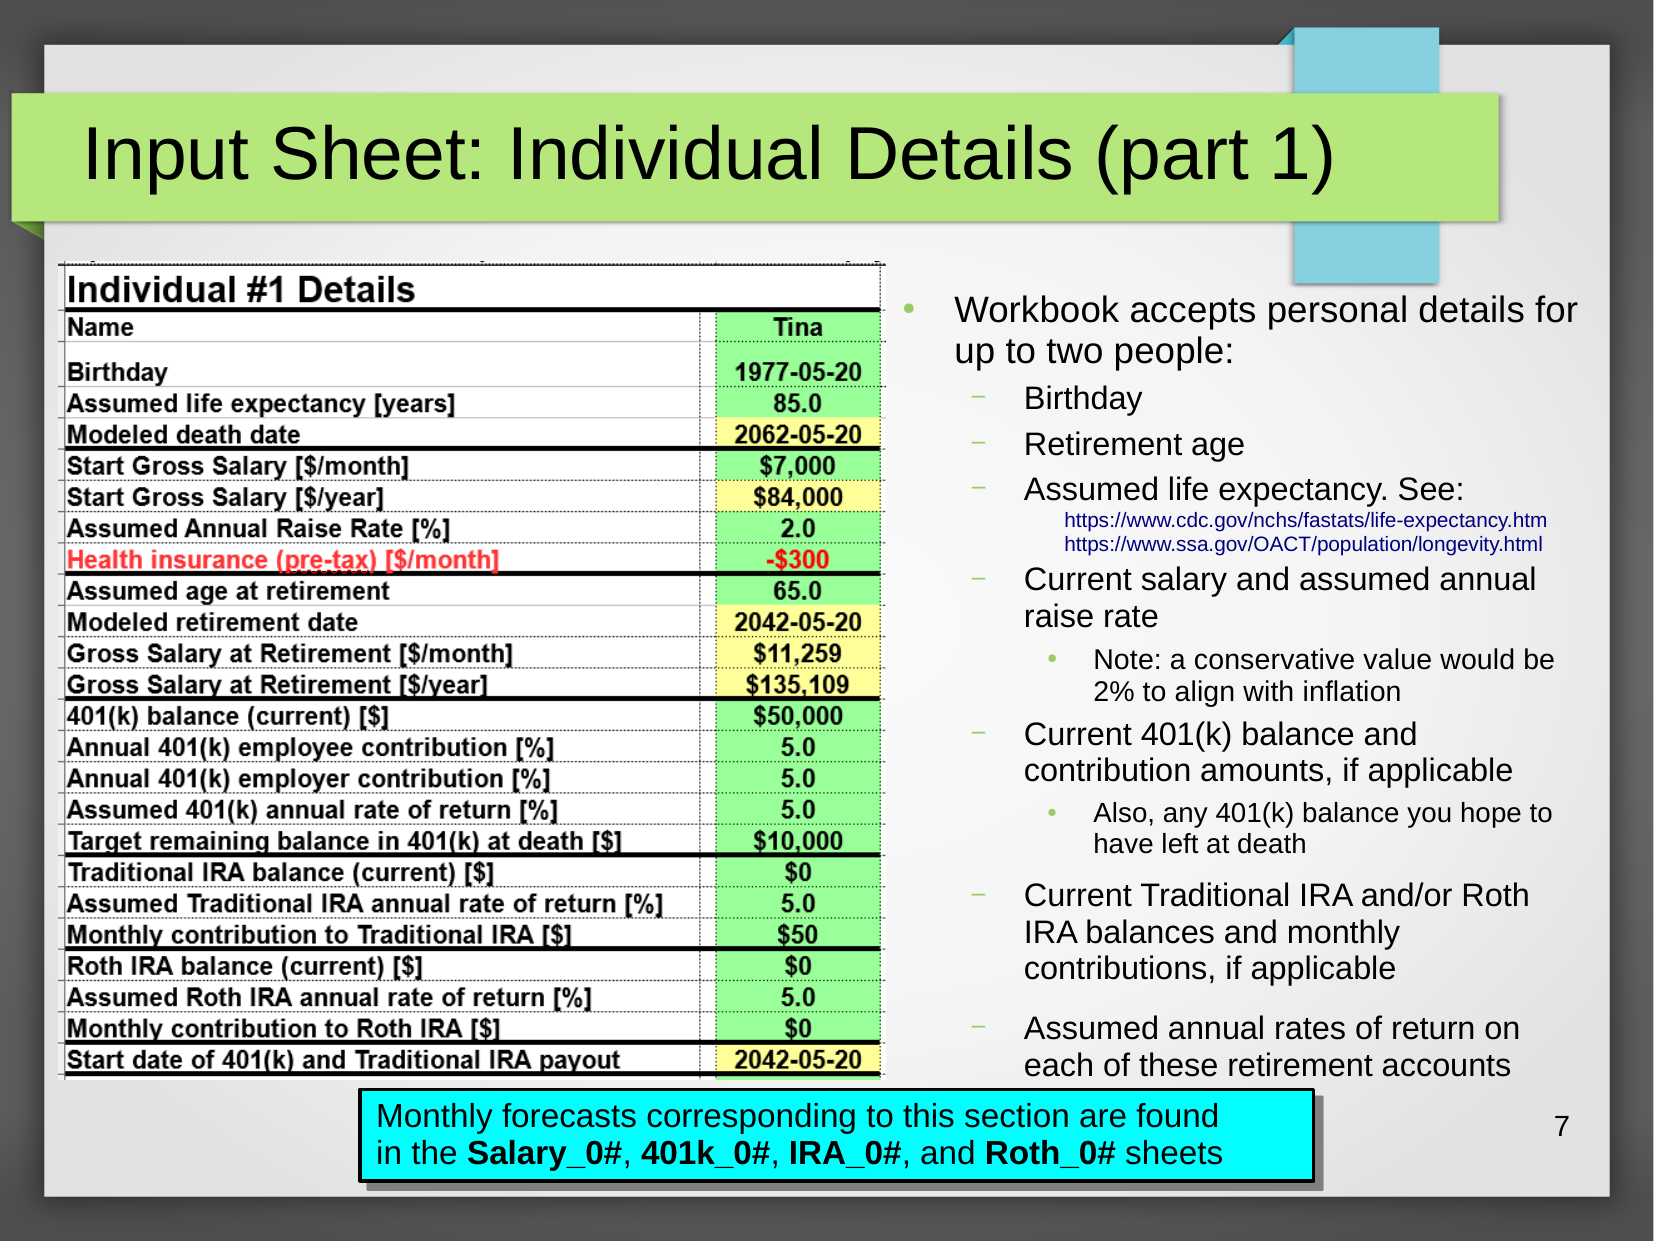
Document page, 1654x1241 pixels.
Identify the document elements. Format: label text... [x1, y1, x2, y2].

text_box https://www.ssa.gov/OACT/population/longevity.html [1049, 525, 1558, 563]
list Workbook accepts personal details for up to two people: Birthday Retirement age Assumed life expectancy. See: Current salary and assumed annual raise rate Note: a conservative value would be 2% to align with inflation Current 401(k) balance and contribution amounts, if applicable Also, any 401(k) balance you hope to have left at death Current Traditional IRA and/or Roth IRA balances and monthly contributions, if applicable Assumed annual rates of return on each of these retirement accounts [885, 289, 1591, 1090]
title Input Sheet: Individual Details (part 1) [82, 70, 1381, 238]
picture [0, 0, 1654, 1241]
text_box Monthly forecasts corresponding to this section are found in the Salary_0#, 401k_0#, IRA_0#, and Roth_0# sheets [360, 1089, 1314, 1182]
text_box https://www.cdc.gov/nchs/fastats/life-expectancy.htm [1049, 501, 1590, 541]
